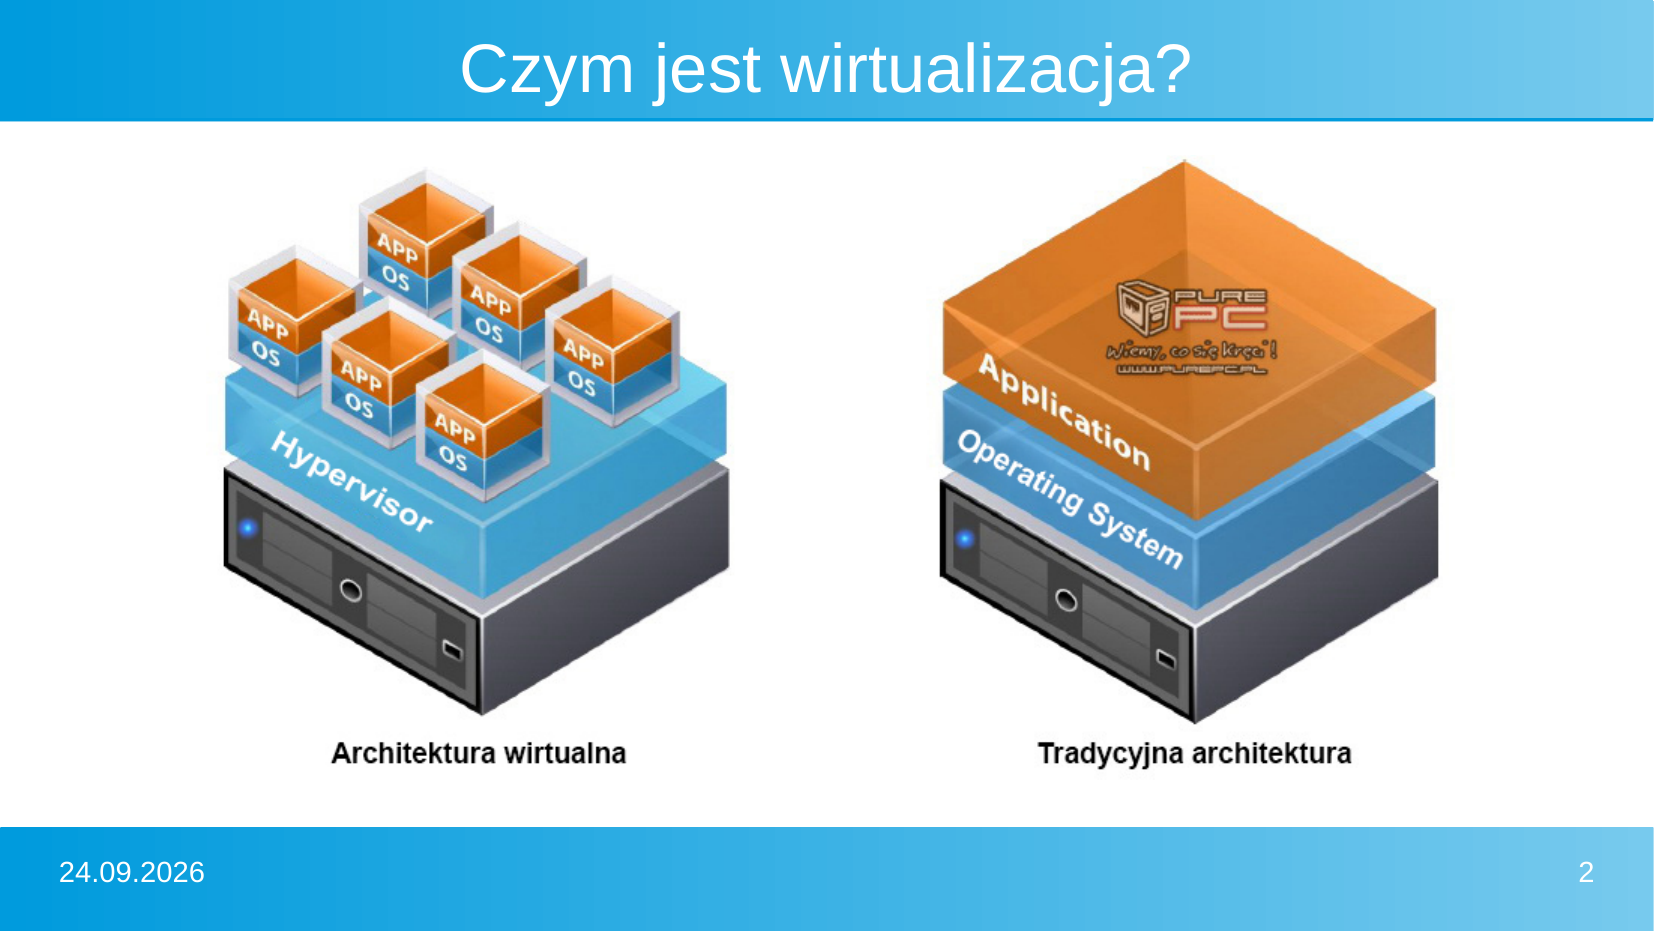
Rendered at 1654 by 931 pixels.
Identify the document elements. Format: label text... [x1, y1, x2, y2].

picture [206, 155, 1455, 780]
title Czym jest wirtualizacja? [59, 29, 1595, 108]
